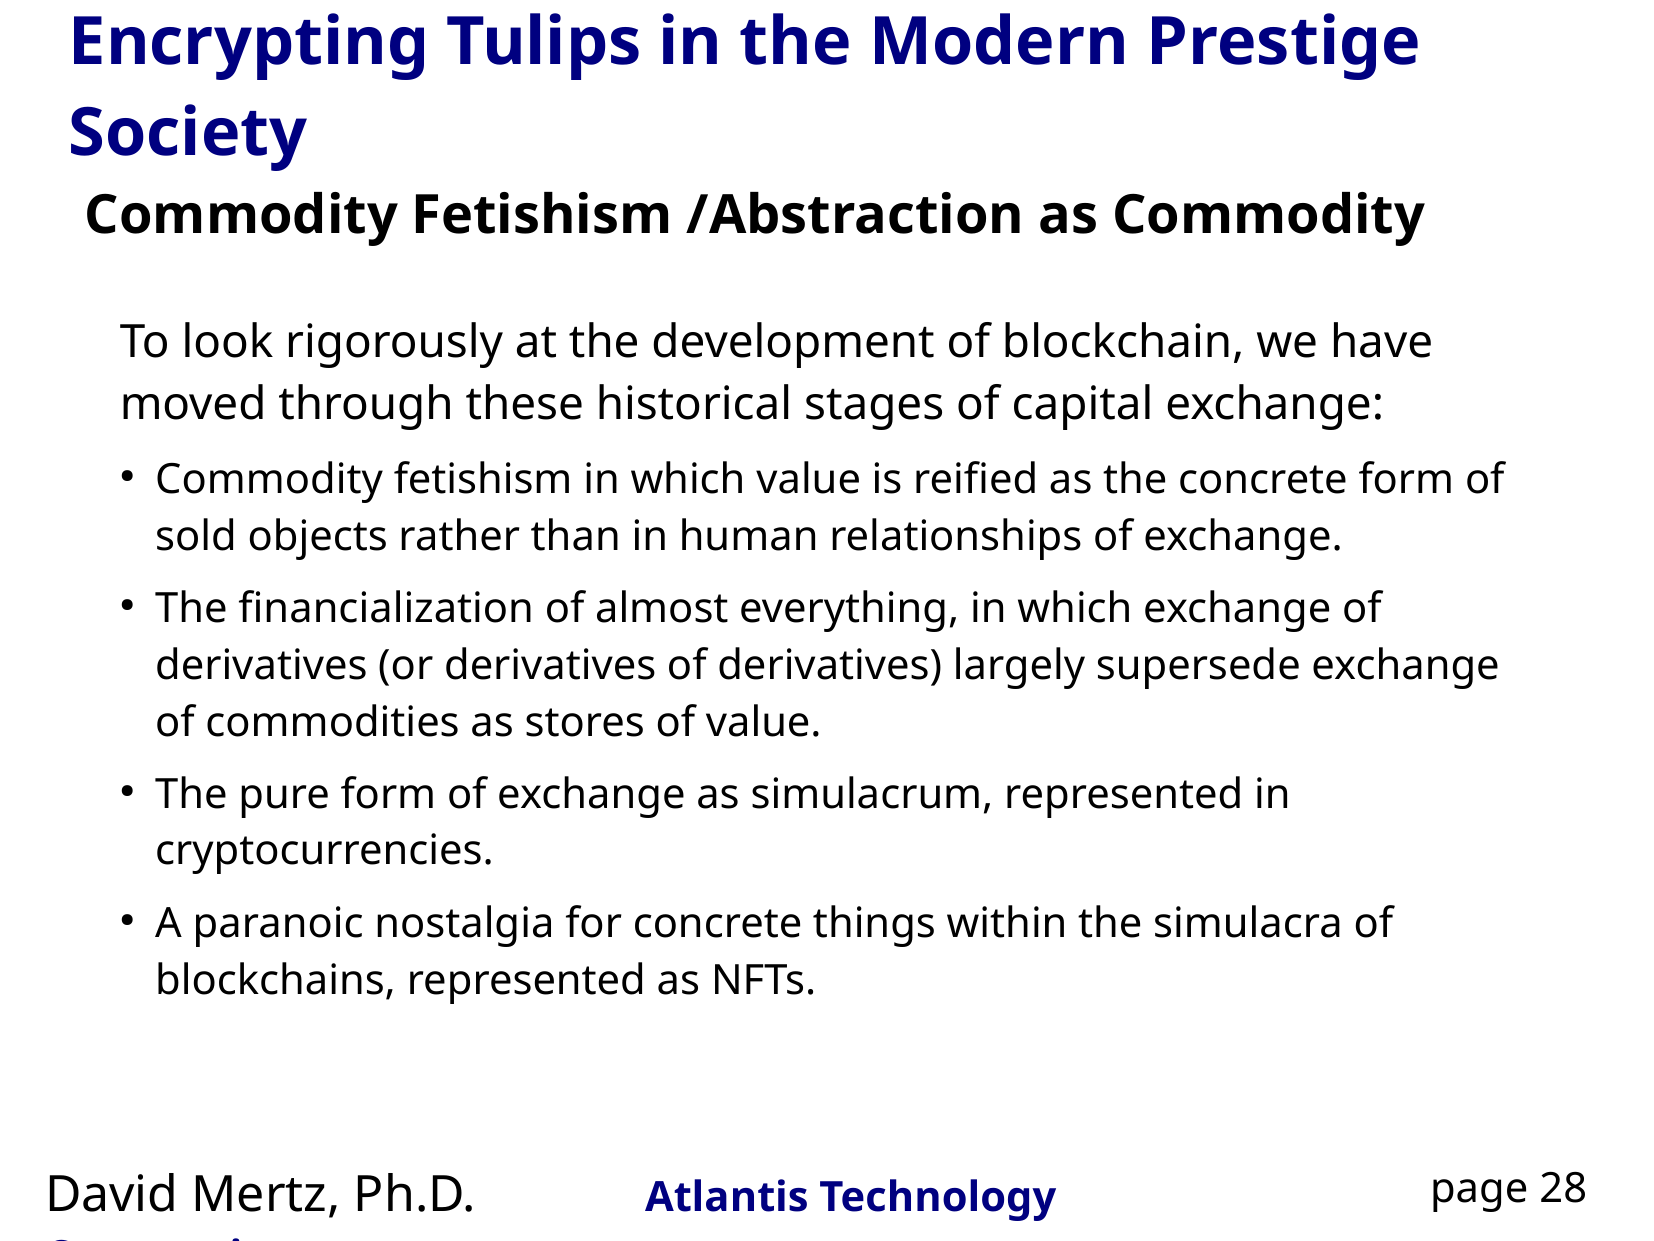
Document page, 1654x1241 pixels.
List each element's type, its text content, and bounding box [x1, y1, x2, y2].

list Commodity Fetishism /Abstraction as Commodity [84, 175, 1456, 256]
text_box To look rigorously at the development of blockchain, we have moved through these historical stages of capital exchange: Commodity fetishism in which value is reified as the concrete form of sold objects rather than in human relationships of exchange. The financialization of almost everything, in which exchange of derivatives (or derivatives of derivatives) largely supersede exchange of commodities as stores of value. The pure form of exchange as simulacrum, represented in cryptocurrencies. A paranoic nostalgia for concrete things within the simulacra of blockchains, represented as NFTs. [105, 300, 1546, 947]
